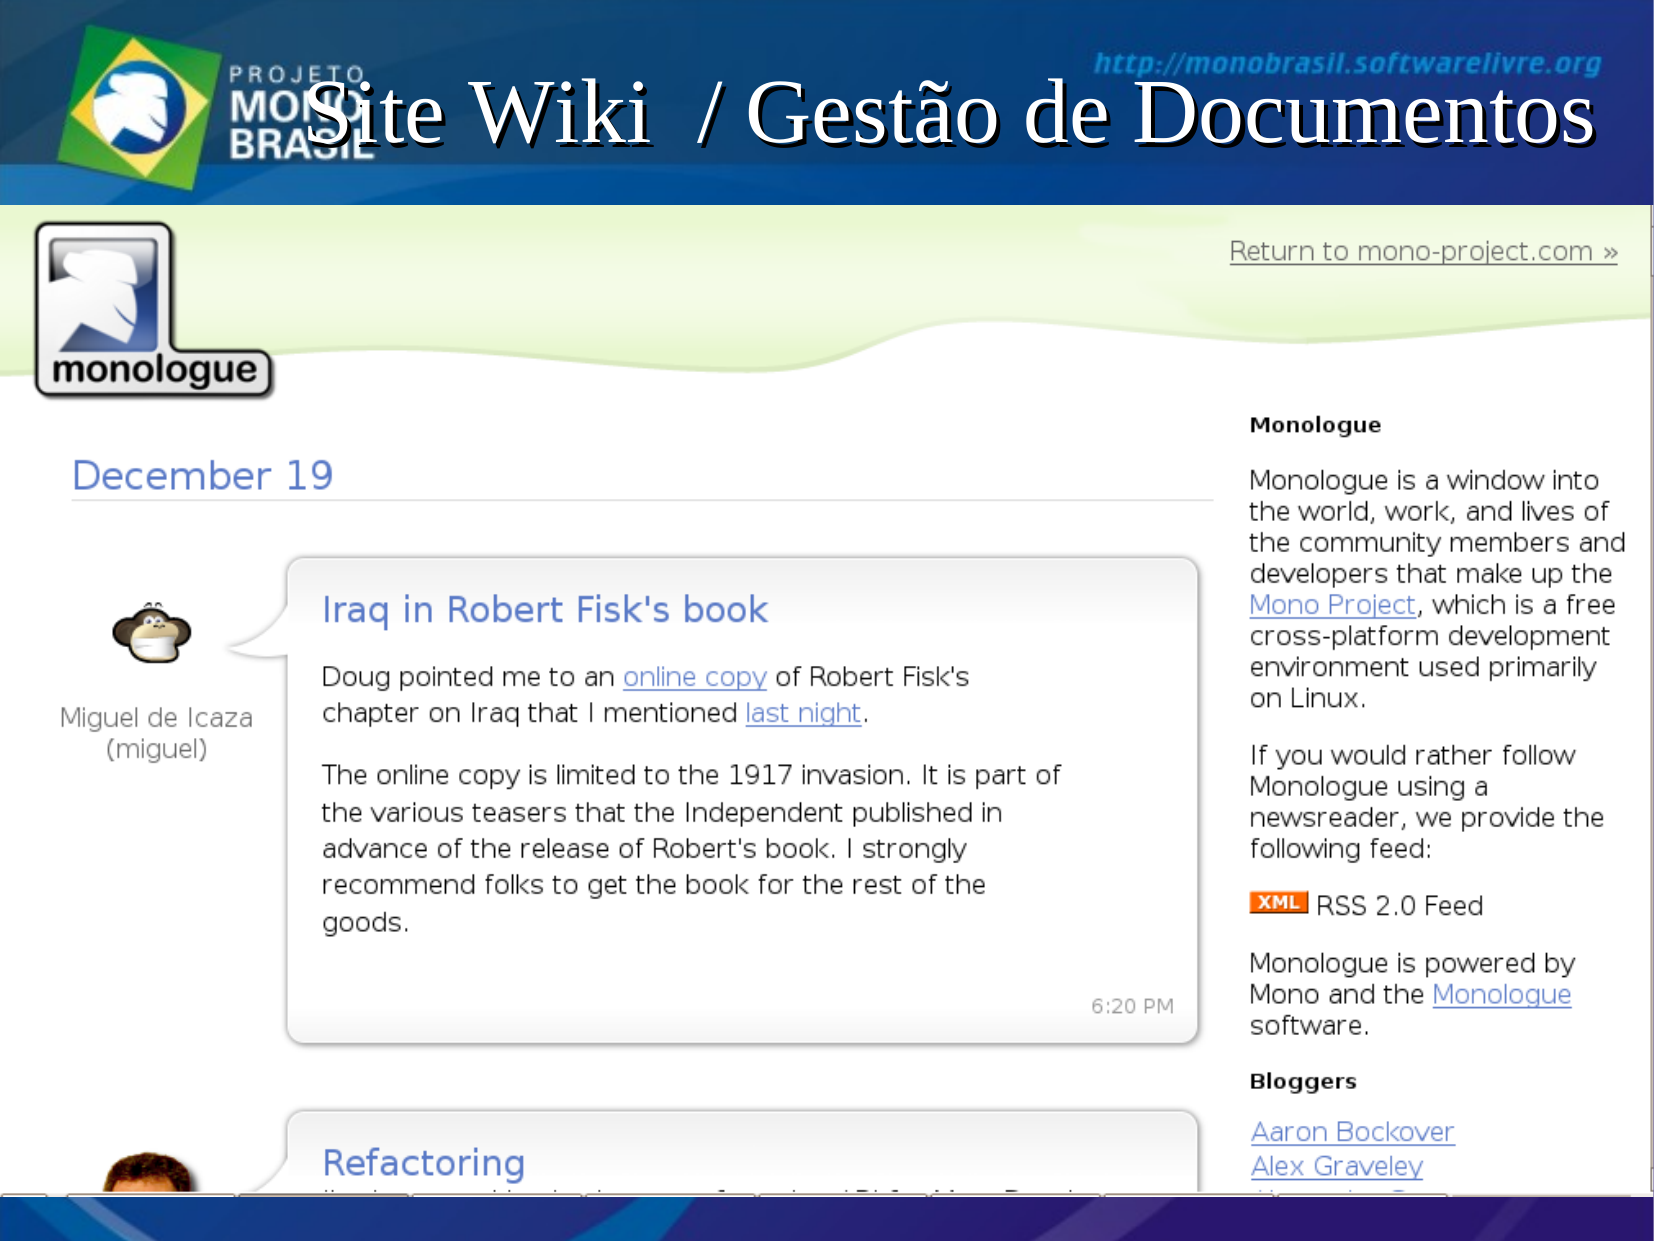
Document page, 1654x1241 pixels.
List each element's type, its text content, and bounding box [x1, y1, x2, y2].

picture [0, 0, 1654, 1241]
title Site Wiki / Gestão de Documentos [186, 8, 1599, 205]
